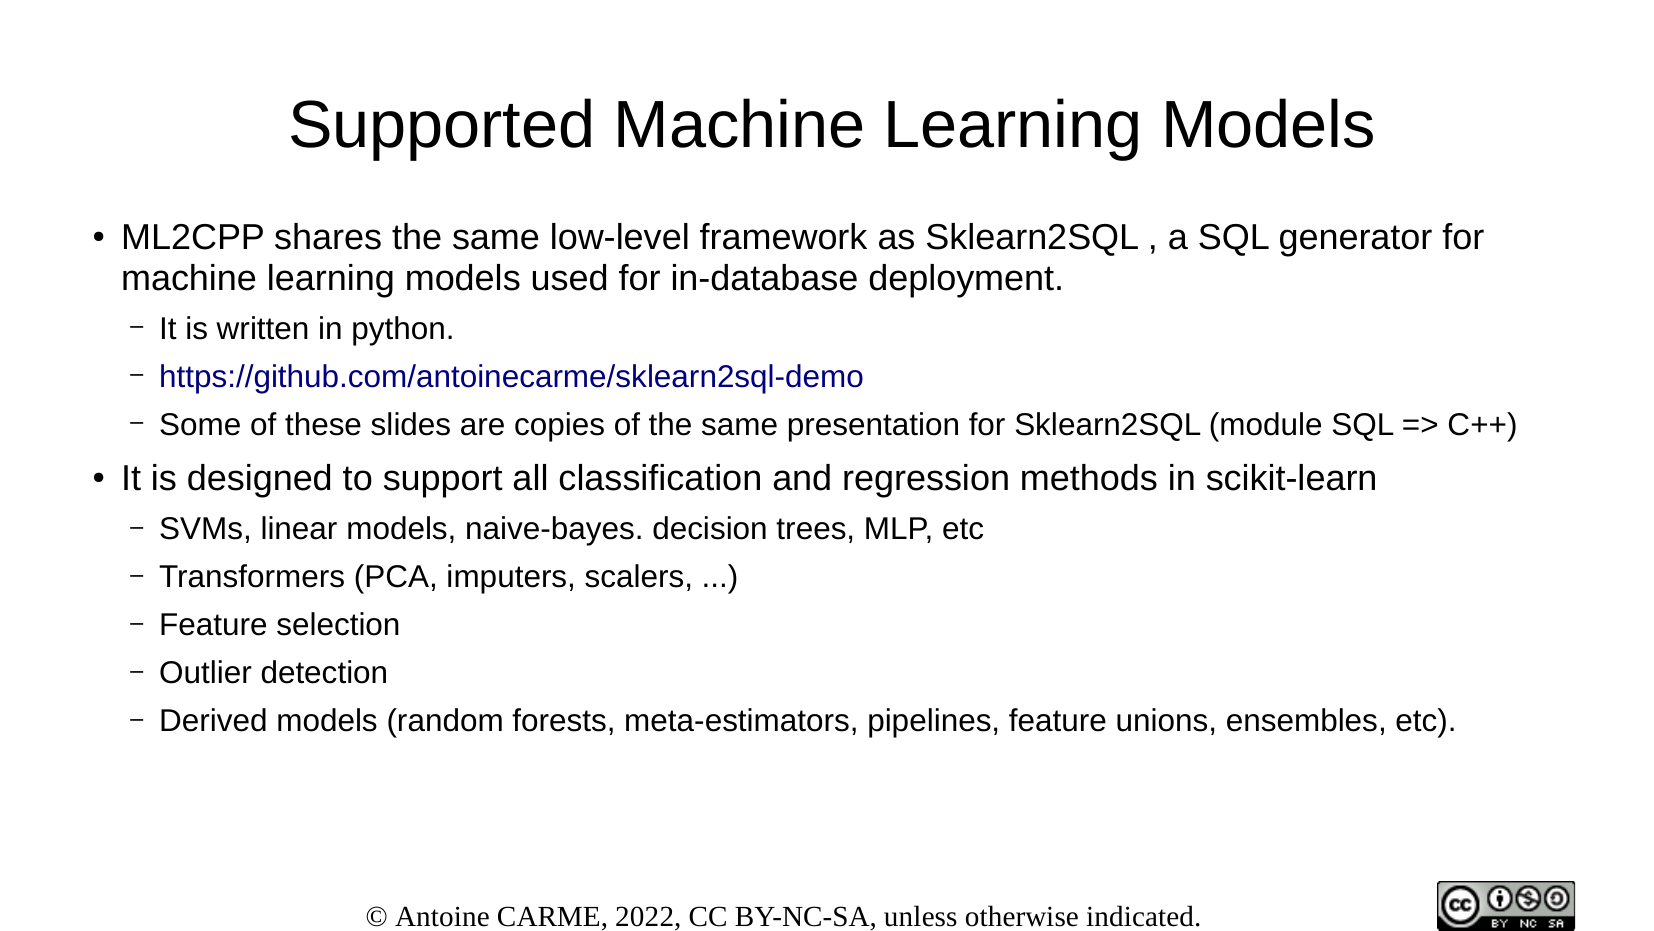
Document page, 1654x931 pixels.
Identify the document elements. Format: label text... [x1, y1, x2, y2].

list ML2CPP shares the same low-level framework as Sklearn2SQL , a SQL generator for machine learning models used for in-database deployment. It is written in python. https://github.com/antoinecarme/sklearn2sql-demo Some of these slides are copies of the same presentation for Sklearn2SQL (module SQL => C++) It is designed to support all classification and regression methods in scikit-learn SVMs, linear models, naive-bayes. decision trees, MLP, etc Transformers (PCA, imputers, scalers, ...) Feature selection Outlier detection Derived models (random forests, meta-estimators, pipelines, feature unions, ensembles, etc). [82, 217, 1571, 758]
title Supported Machine Learning Models [11, 60, 1654, 188]
picture [1437, 881, 1576, 931]
